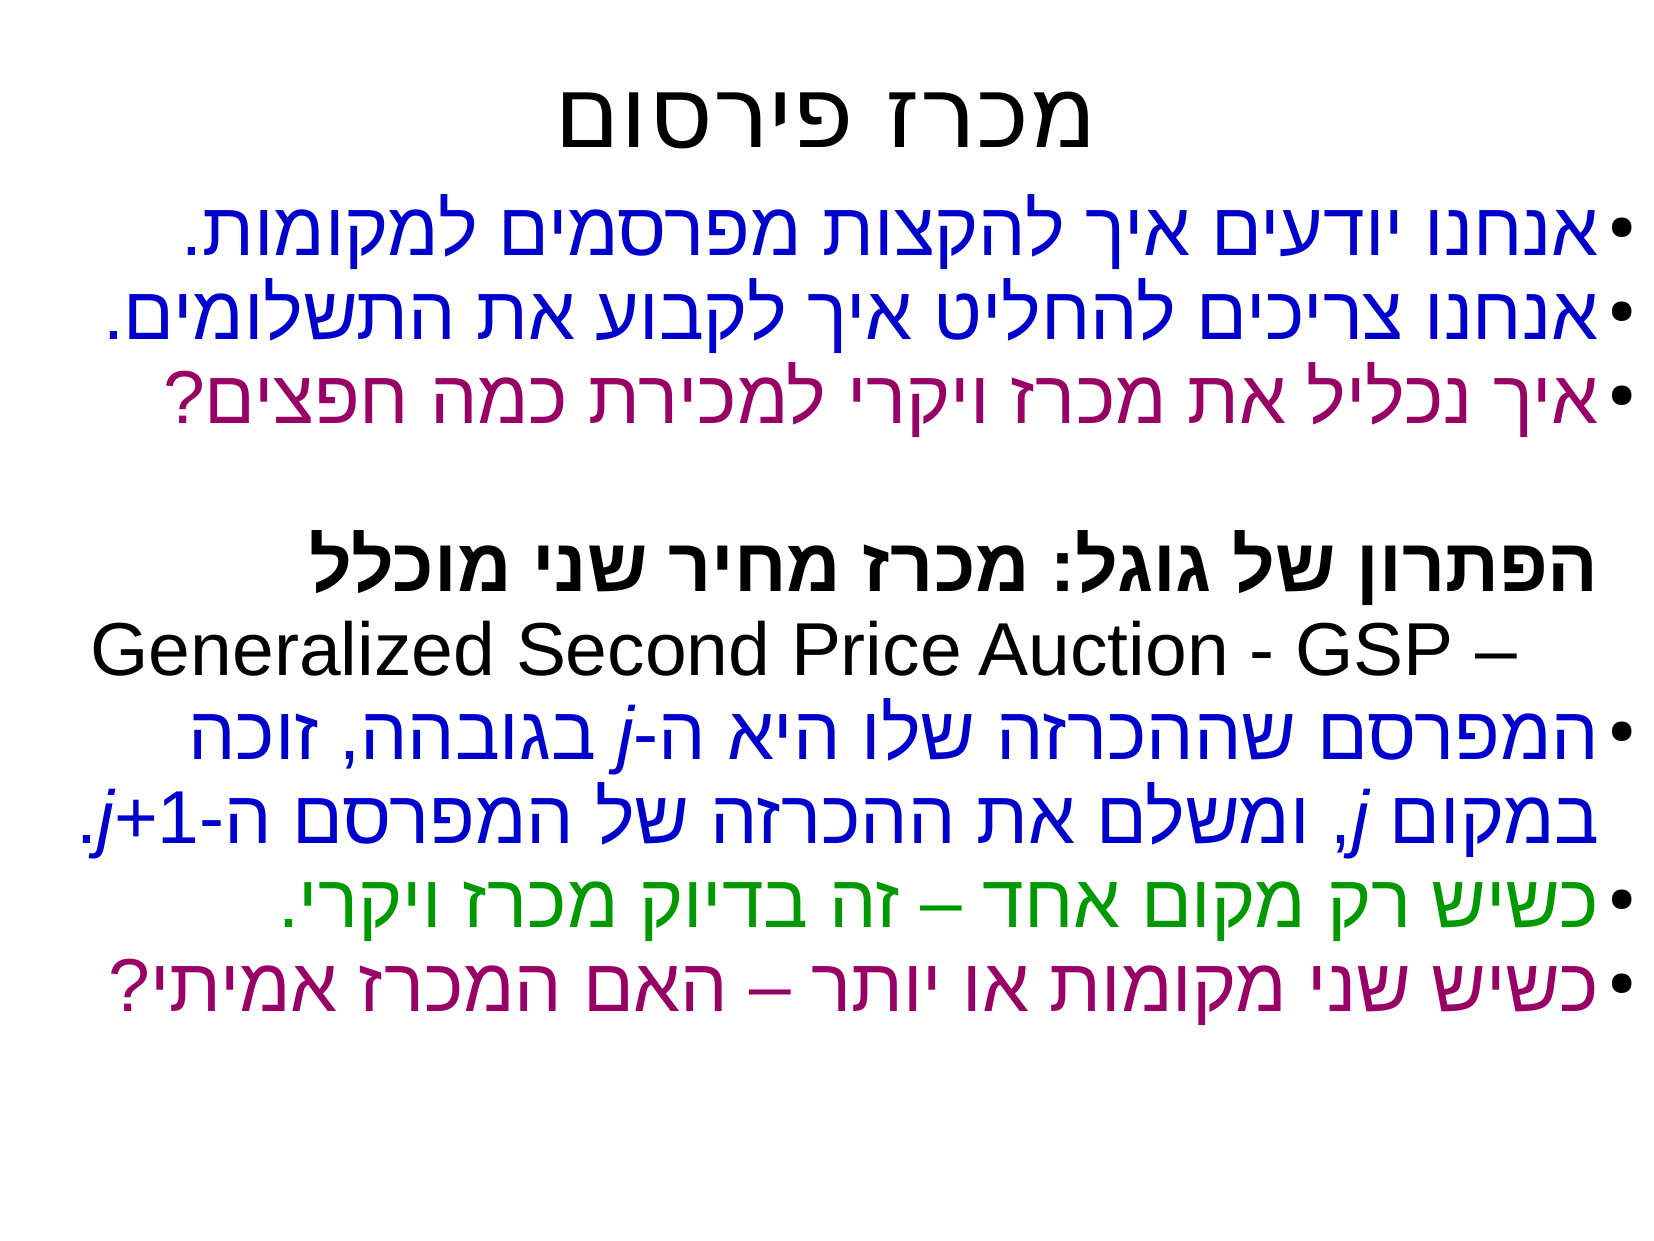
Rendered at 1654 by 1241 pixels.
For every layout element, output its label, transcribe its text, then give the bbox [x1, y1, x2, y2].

title מכרז פירסום [0, 45, 1654, 181]
text_box אנחנו יודעים איך להקצות מפרסמים למקומות. אנחנו צריכים להחליט איך לקבוע את התשלומים. איך נכליל את מכרז ויקרי למכירת כמה חפצים? הפתרון של גוגל: מכרז מחיר שני מוכלל – Generalized Second Price Auction - GSP המפרסם שההכרזה שלו היא ה-j בגובהה, זוכה במקום j, ומשלם את ההכרזה של המפרסם ה-j+1. כשיש רק מקום אחד – זה בדיוק מכרז ויקרי. כשיש שני מקומות או יותר – האם המכרז אמיתי? [0, 180, 1651, 1241]
